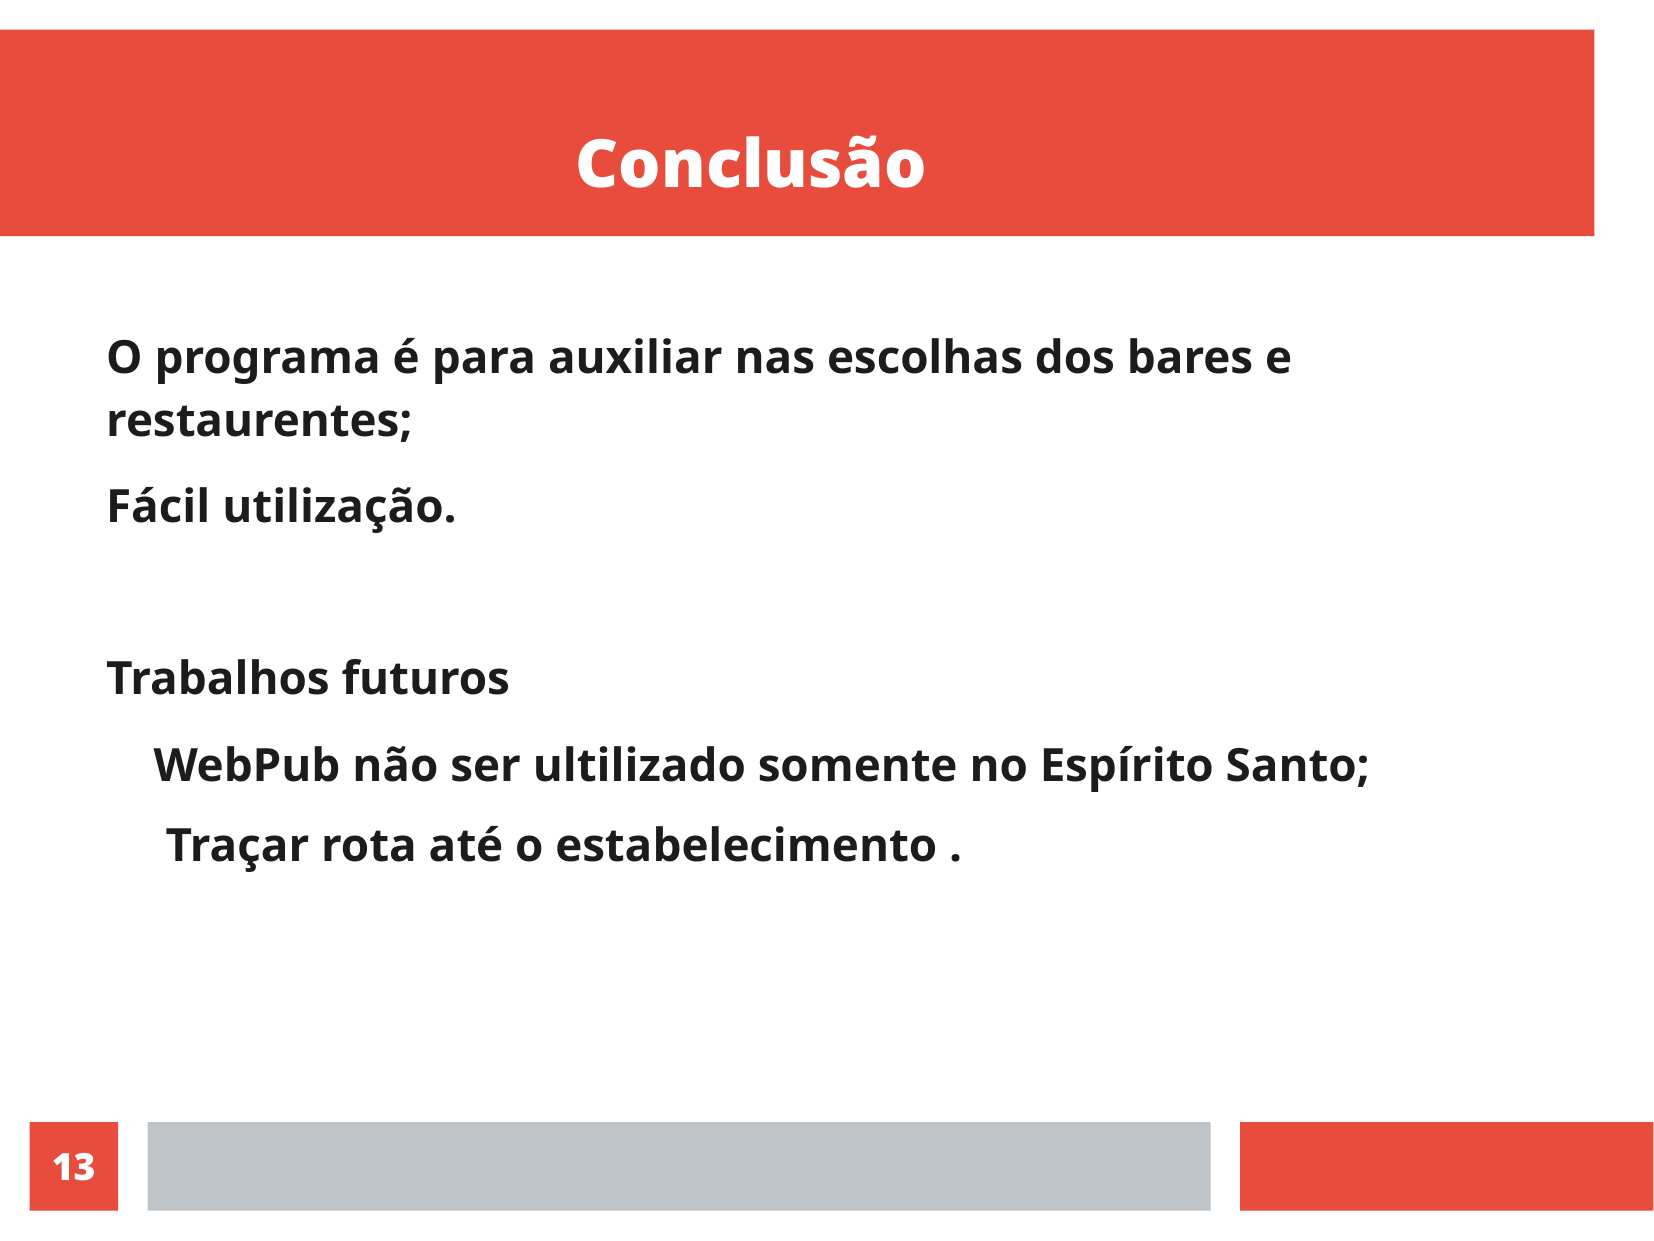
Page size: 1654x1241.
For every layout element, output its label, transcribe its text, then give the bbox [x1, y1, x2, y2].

list O programa é para auxiliar nas escolhas dos bares e restaurentes; Fácil utilização. Trabalhos futuros WebPub não ser ultilizado somente no Espírito Santo; Traçar rota até o estabelecimento . [59, 324, 1565, 1093]
title Conclusão [59, 59, 1595, 207]
